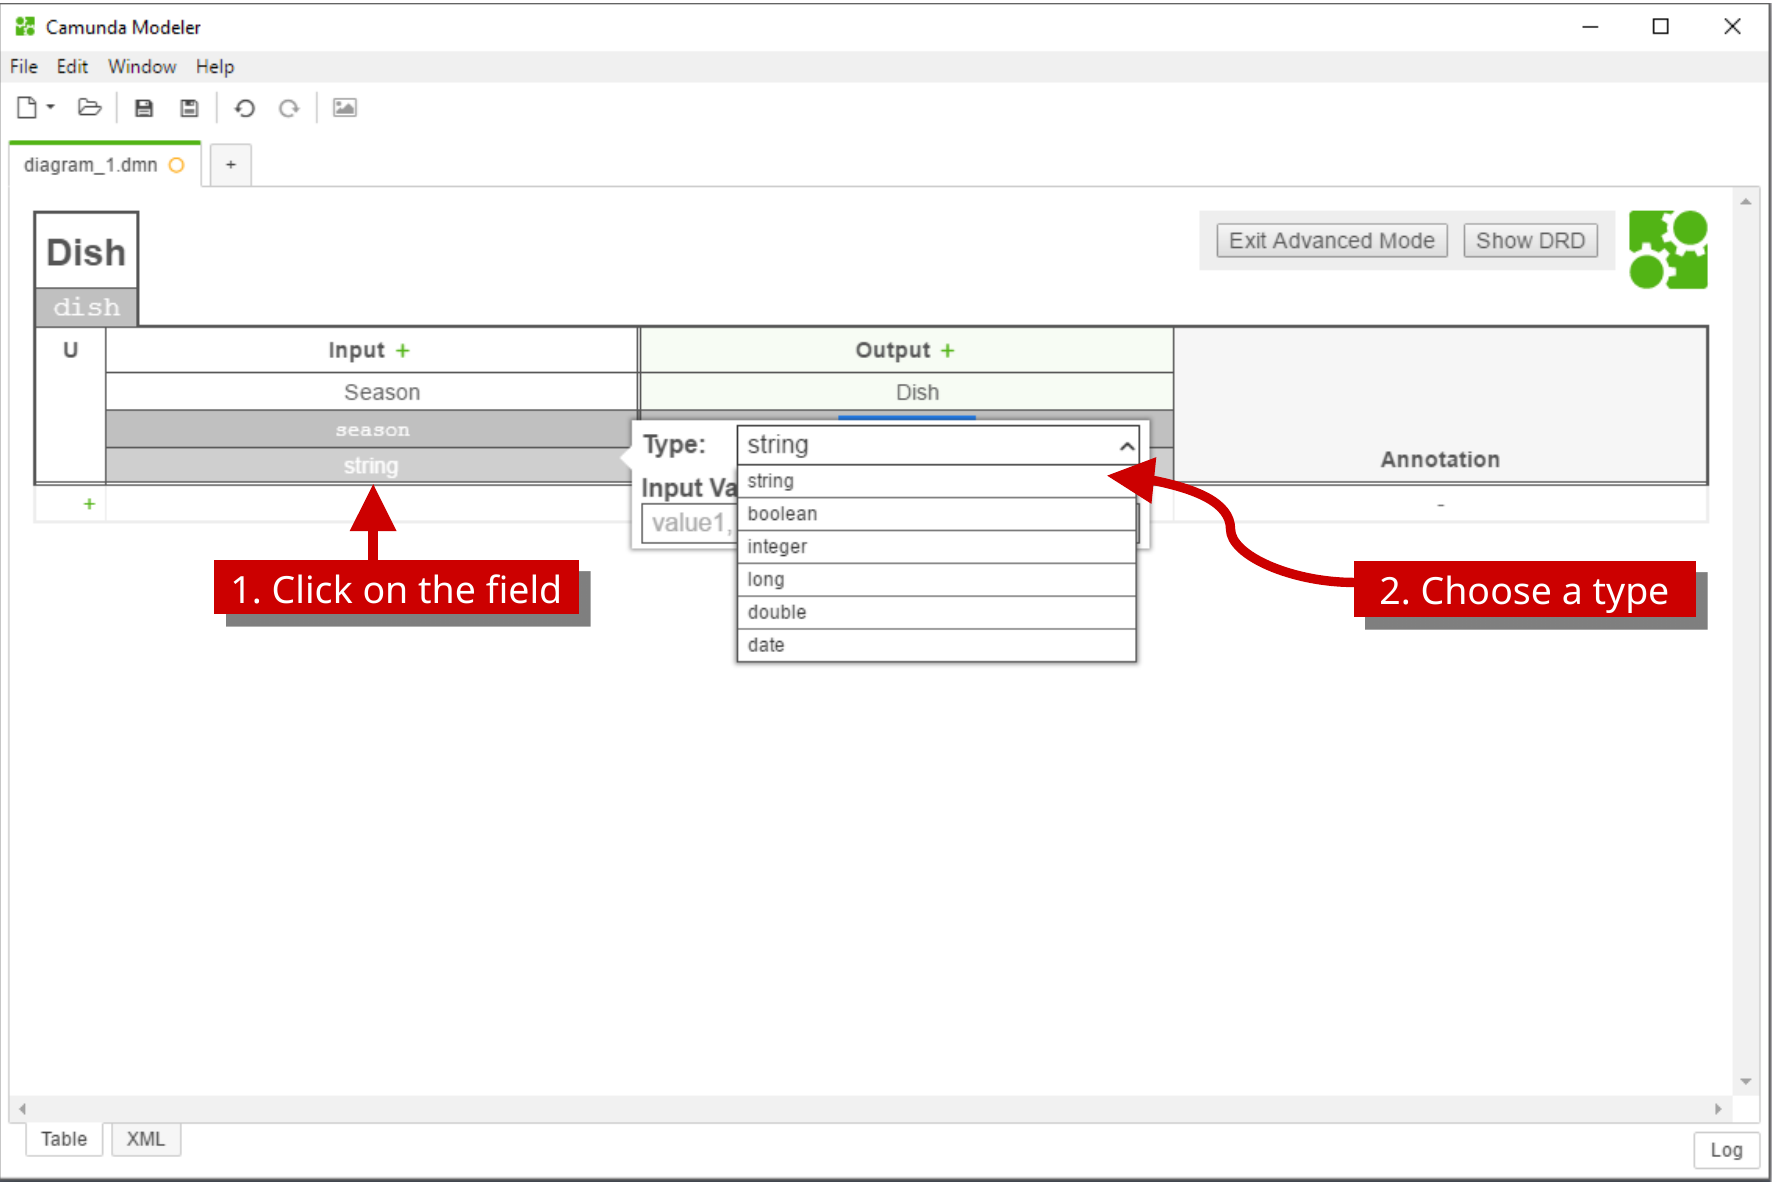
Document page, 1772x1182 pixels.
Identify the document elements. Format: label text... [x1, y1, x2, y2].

text_box 1. Click on the field [214, 560, 579, 614]
text_box 2. Choose a type [1354, 561, 1696, 617]
picture [0, 3, 1772, 1182]
